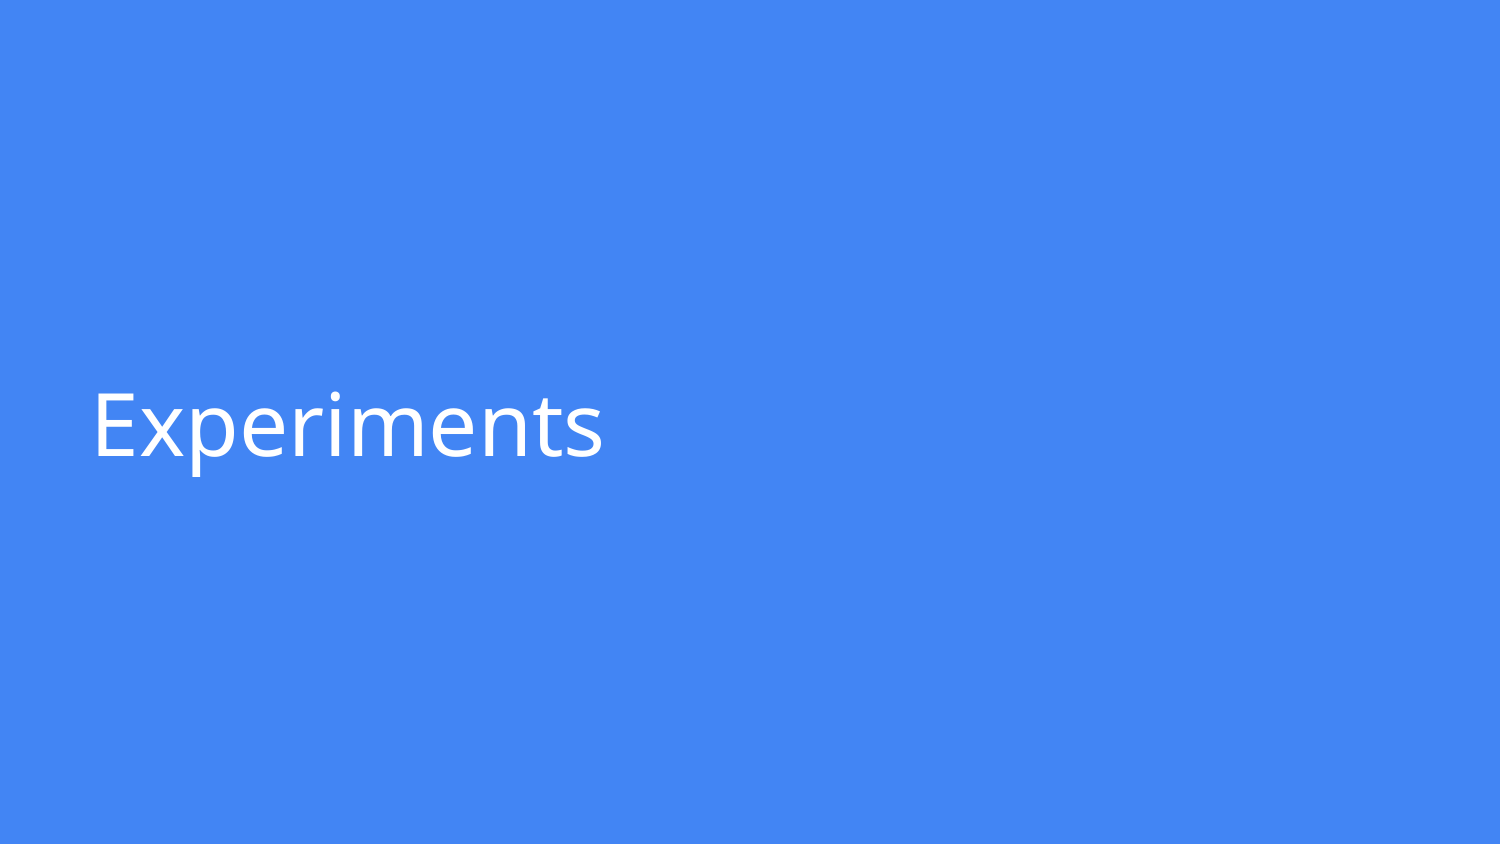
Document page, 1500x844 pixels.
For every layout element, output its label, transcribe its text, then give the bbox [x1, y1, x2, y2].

title Experiments [75, 338, 1425, 505]
